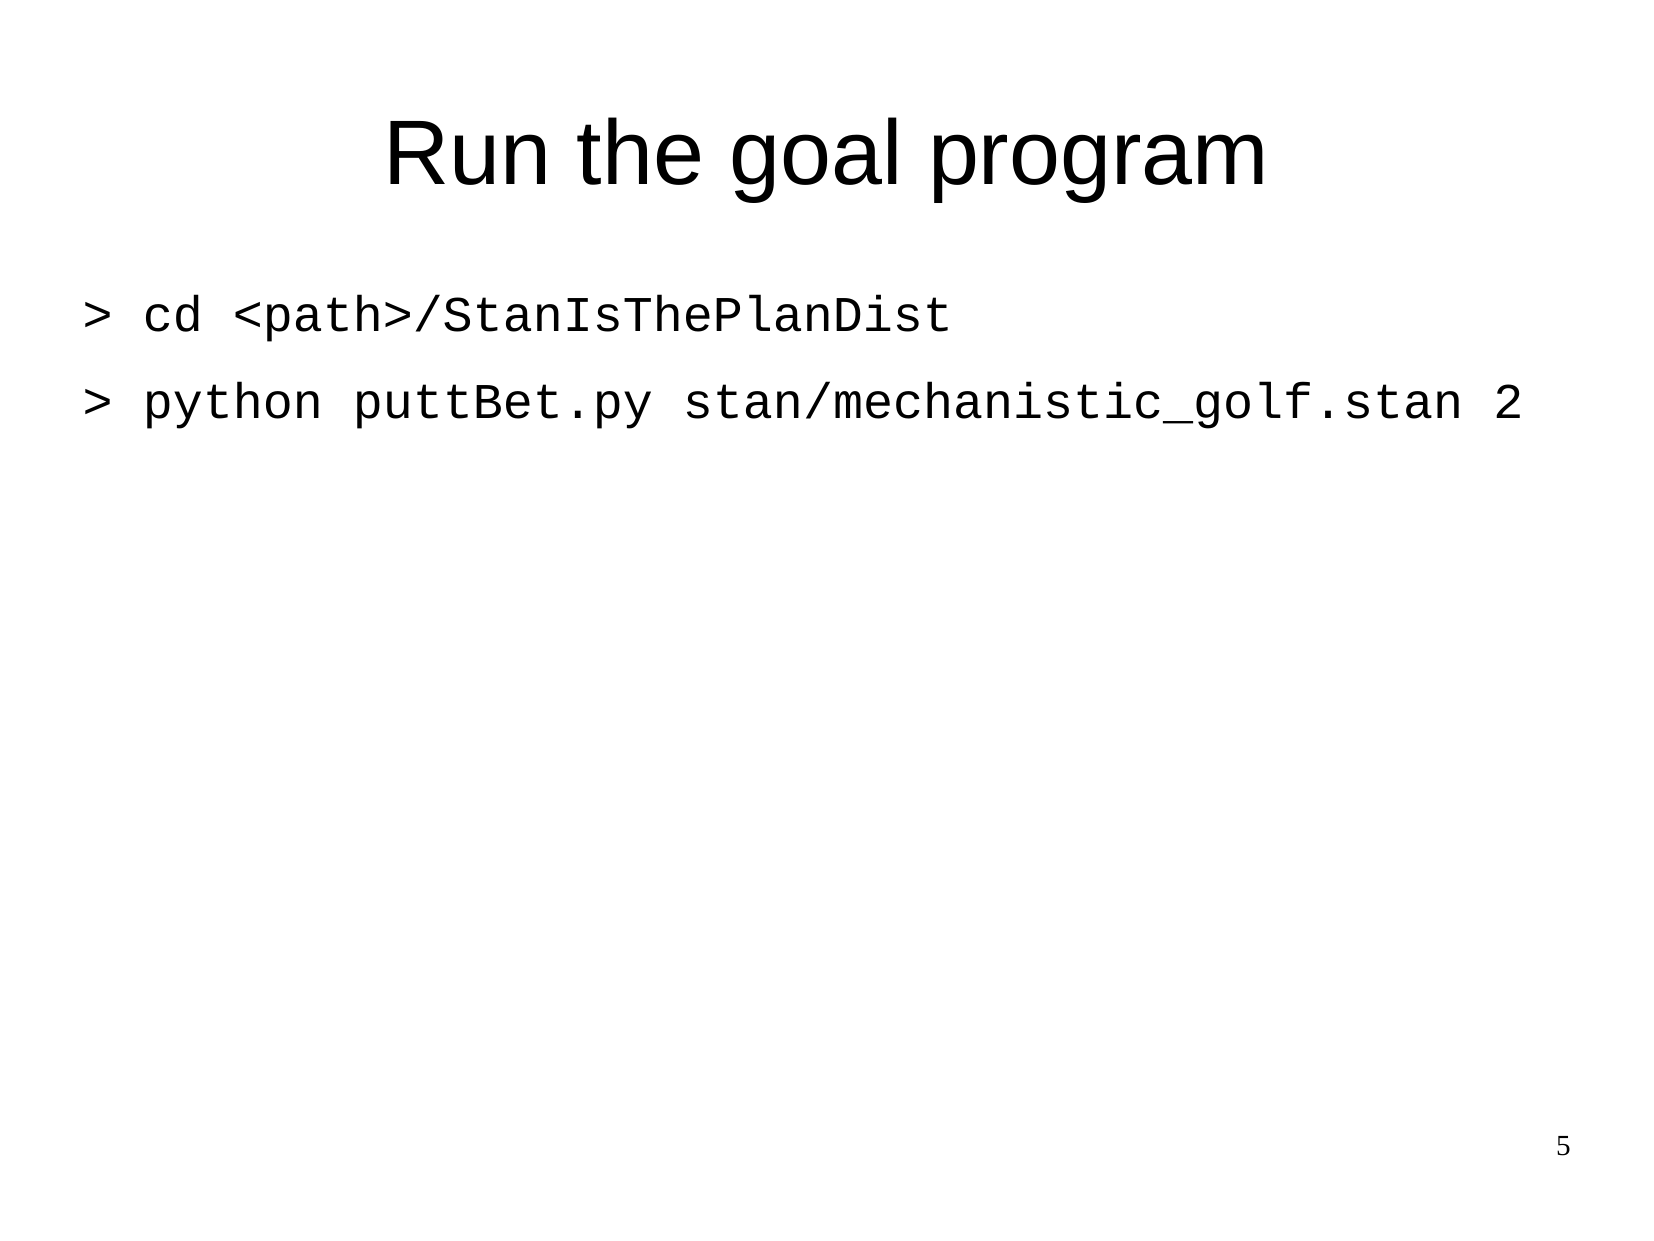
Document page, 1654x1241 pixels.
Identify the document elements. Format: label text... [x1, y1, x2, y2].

title Run the goal program [82, 49, 1571, 257]
list > cd <path>/StanIsThePlanDist > python puttBet.py stan/mechanistic_golf.stan 2 [82, 290, 1571, 1109]
